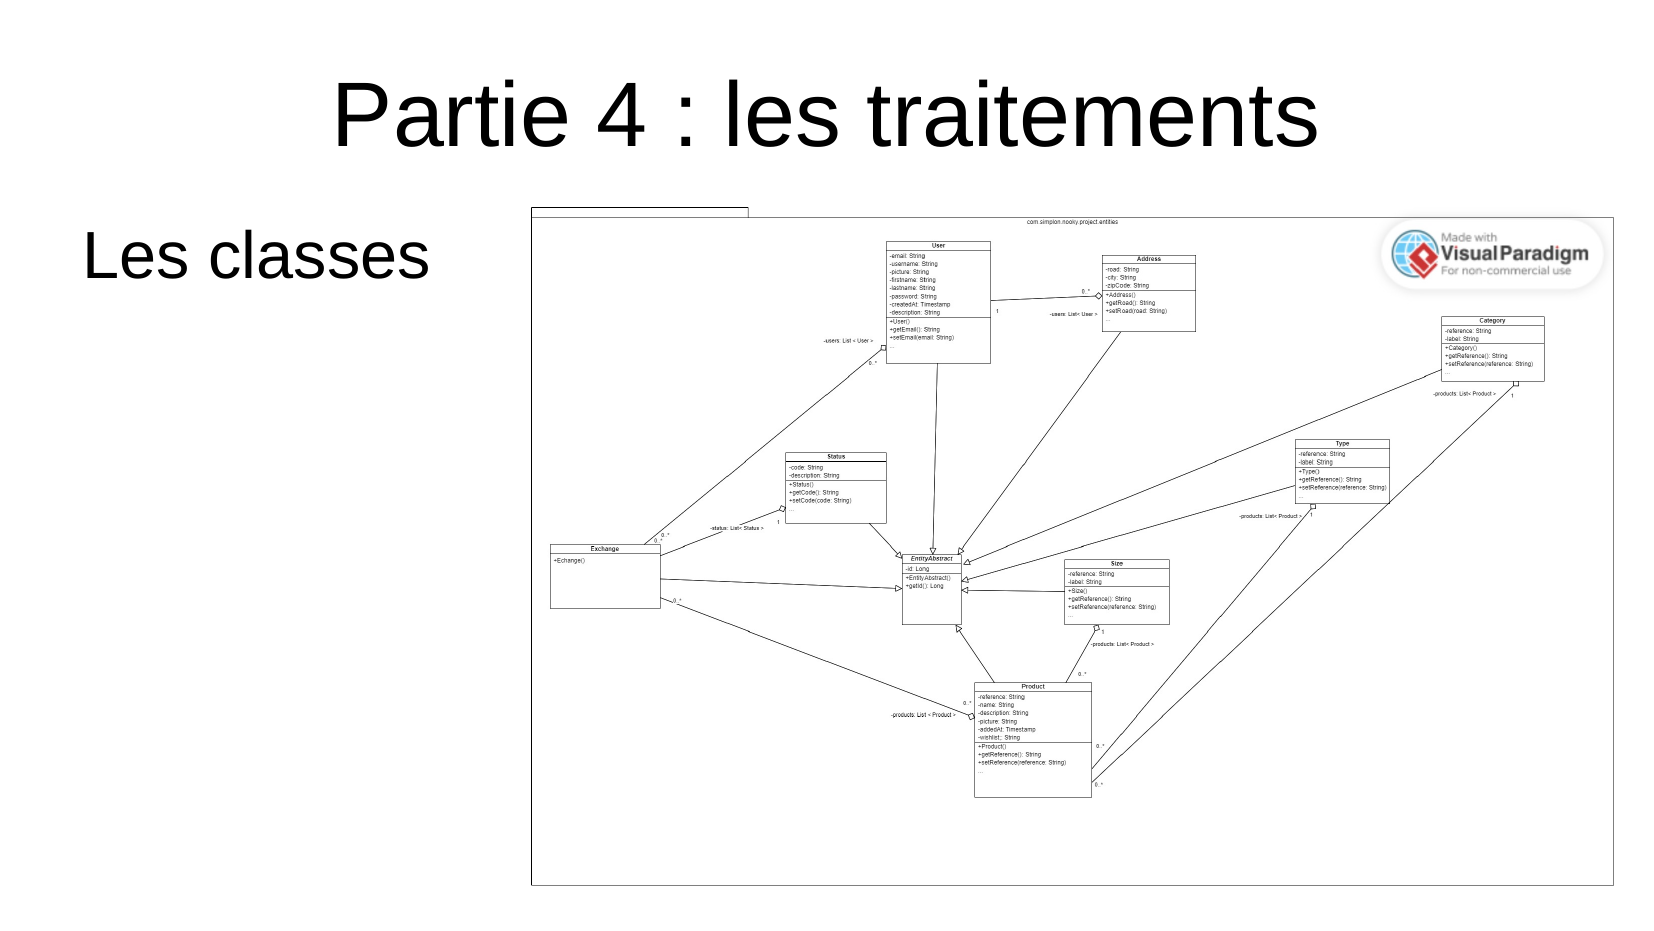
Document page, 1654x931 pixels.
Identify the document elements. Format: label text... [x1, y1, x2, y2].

title Partie 4 : les traitements [82, 37, 1571, 193]
picture [531, 207, 1614, 886]
list Les classes [82, 217, 531, 758]
